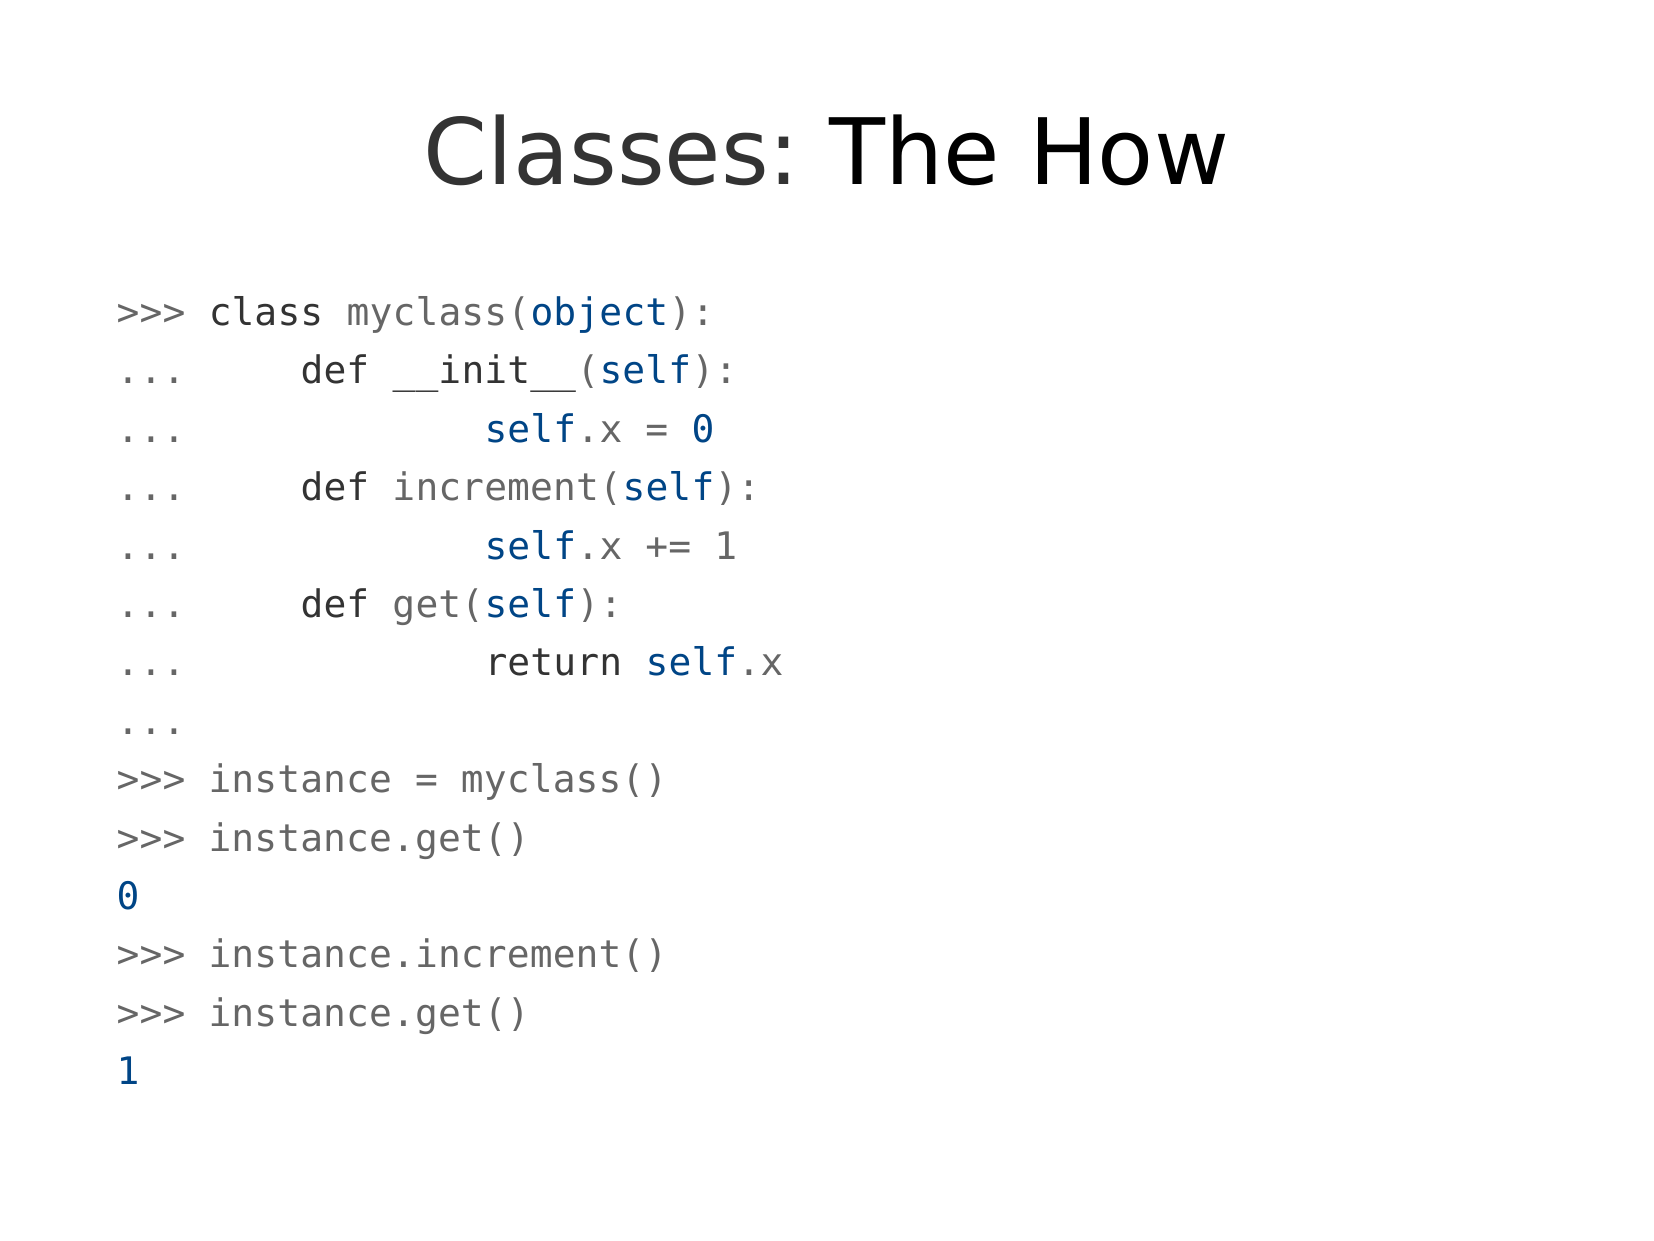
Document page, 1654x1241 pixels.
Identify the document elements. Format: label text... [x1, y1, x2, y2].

list >>> class myclass(object): ... def __init__(self): ... self.x = 0 ... def increment(self): ... self.x += 1 ... def get(self): ... return self.x ... >>> instance = myclass() >>> instance.get() 0 >>> instance.increment() >>> instance.get() 1 [82, 290, 1571, 1109]
title Classes: The How [82, 56, 1571, 250]
